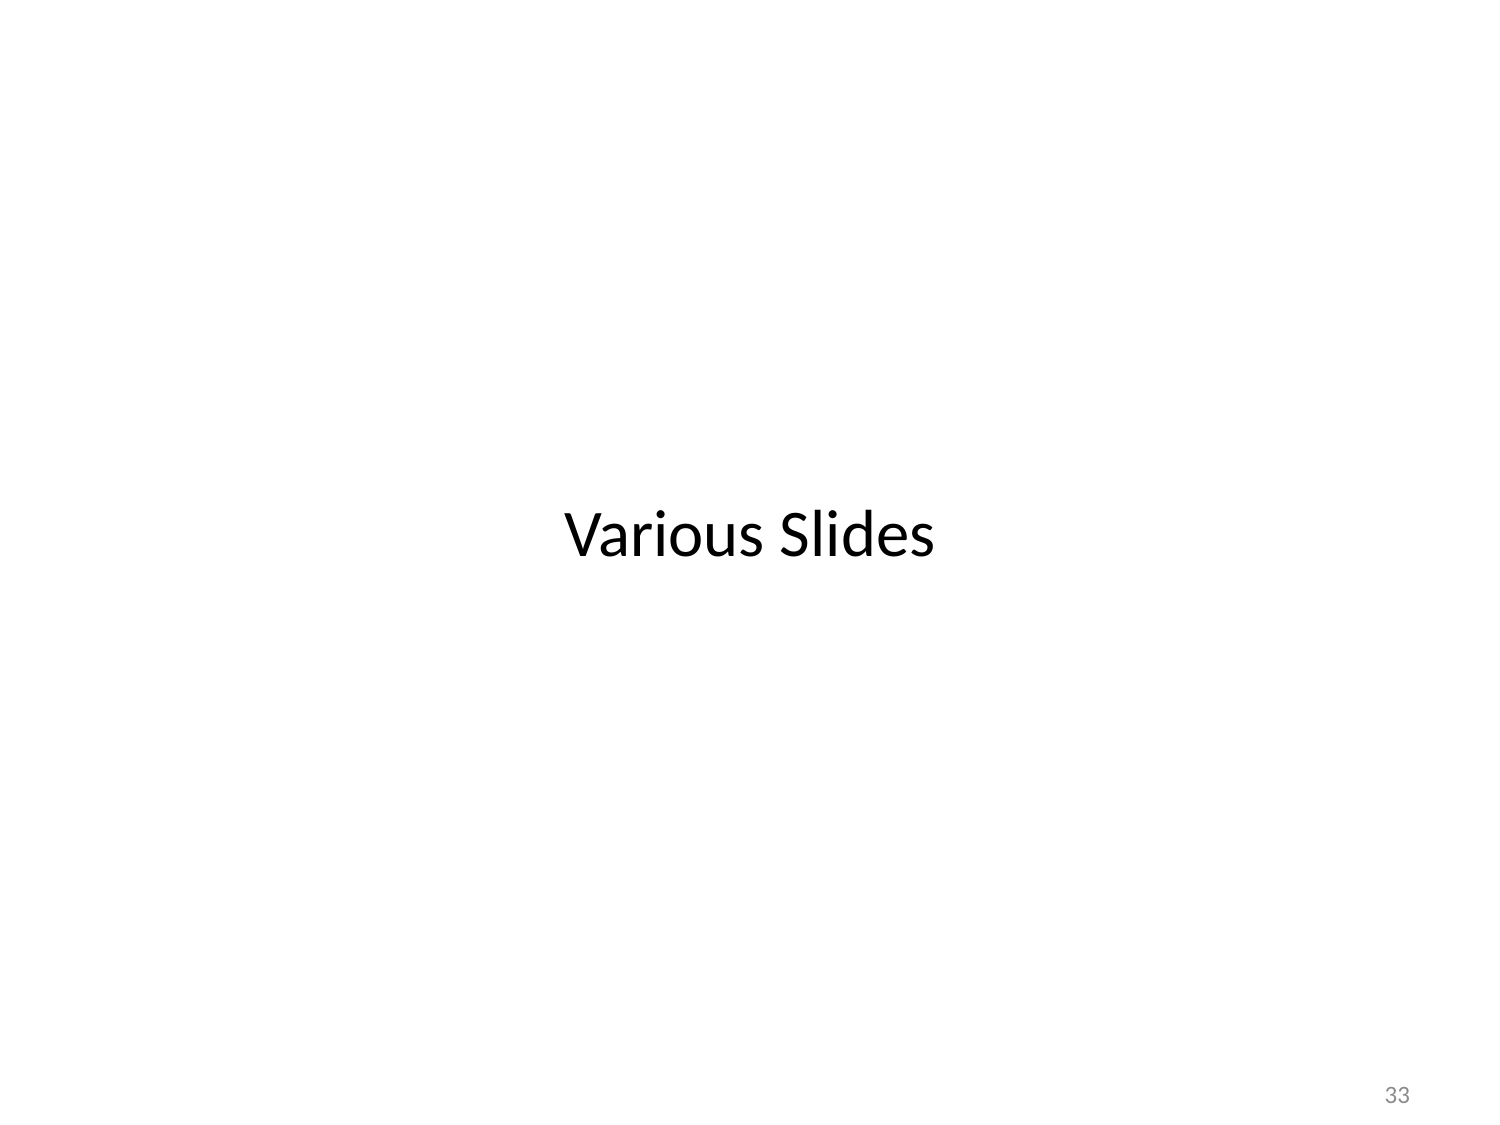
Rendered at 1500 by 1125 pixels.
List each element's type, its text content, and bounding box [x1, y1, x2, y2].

text_box <number> [1074, 1079, 1425, 1107]
text_box Various Slides [75, 312, 1425, 1038]
